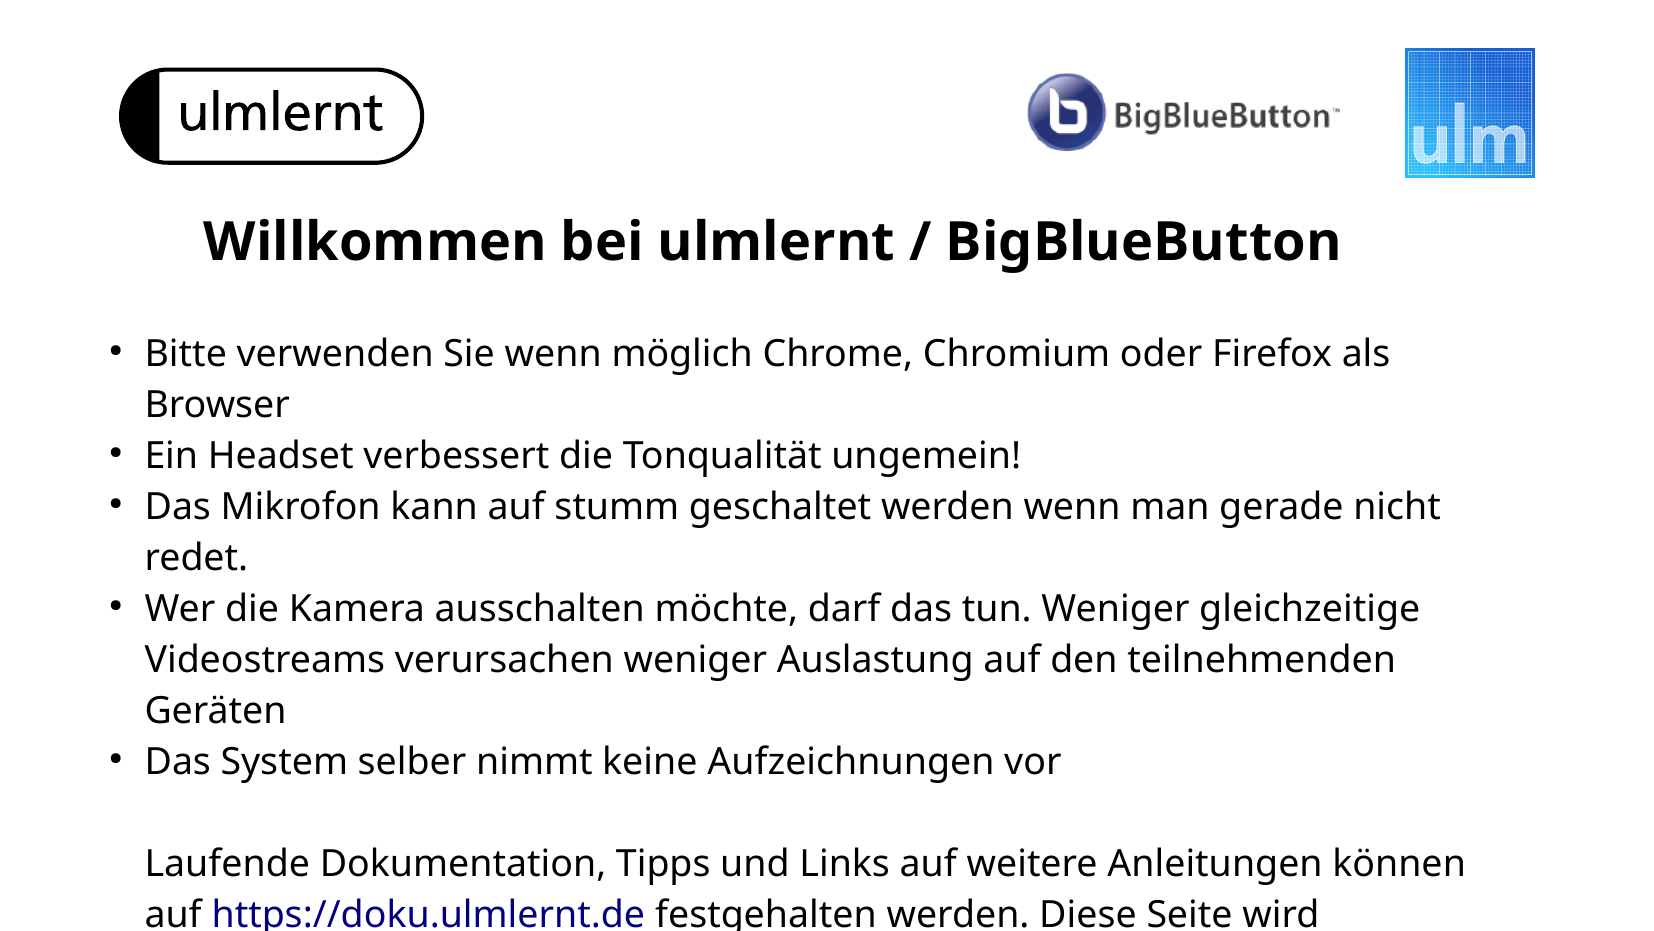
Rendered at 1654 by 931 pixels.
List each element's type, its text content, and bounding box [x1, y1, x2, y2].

picture [118, 64, 426, 168]
text_box Bitte verwenden Sie wenn möglich Chrome, Chromium oder Firefox als Browser Ein Headset verbessert die Tonqualität ungemein! Das Mikrofon kann auf stumm geschaltet werden wenn man gerade nicht redet. Wer die Kamera ausschalten möchte, darf das tun. Weniger gleichzeitige Videostreams verursachen weniger Auslastung auf den teilnehmenden Geräten Das System selber nimmt keine Aufzeichnungen vor Laufende Dokumentation, Tipps und Links auf weitere Anleitungen können auf https://doku.ulmlernt.de festgehalten werden. Diese Seite wird regelmäßig aktualisiert – regelmäßig nachsehen lohnt sich! [94, 318, 1536, 862]
picture [1405, 48, 1535, 178]
text_box Willkommen bei ulmlernt / BigBlueButton [188, 194, 1512, 296]
picture [1000, 55, 1371, 178]
